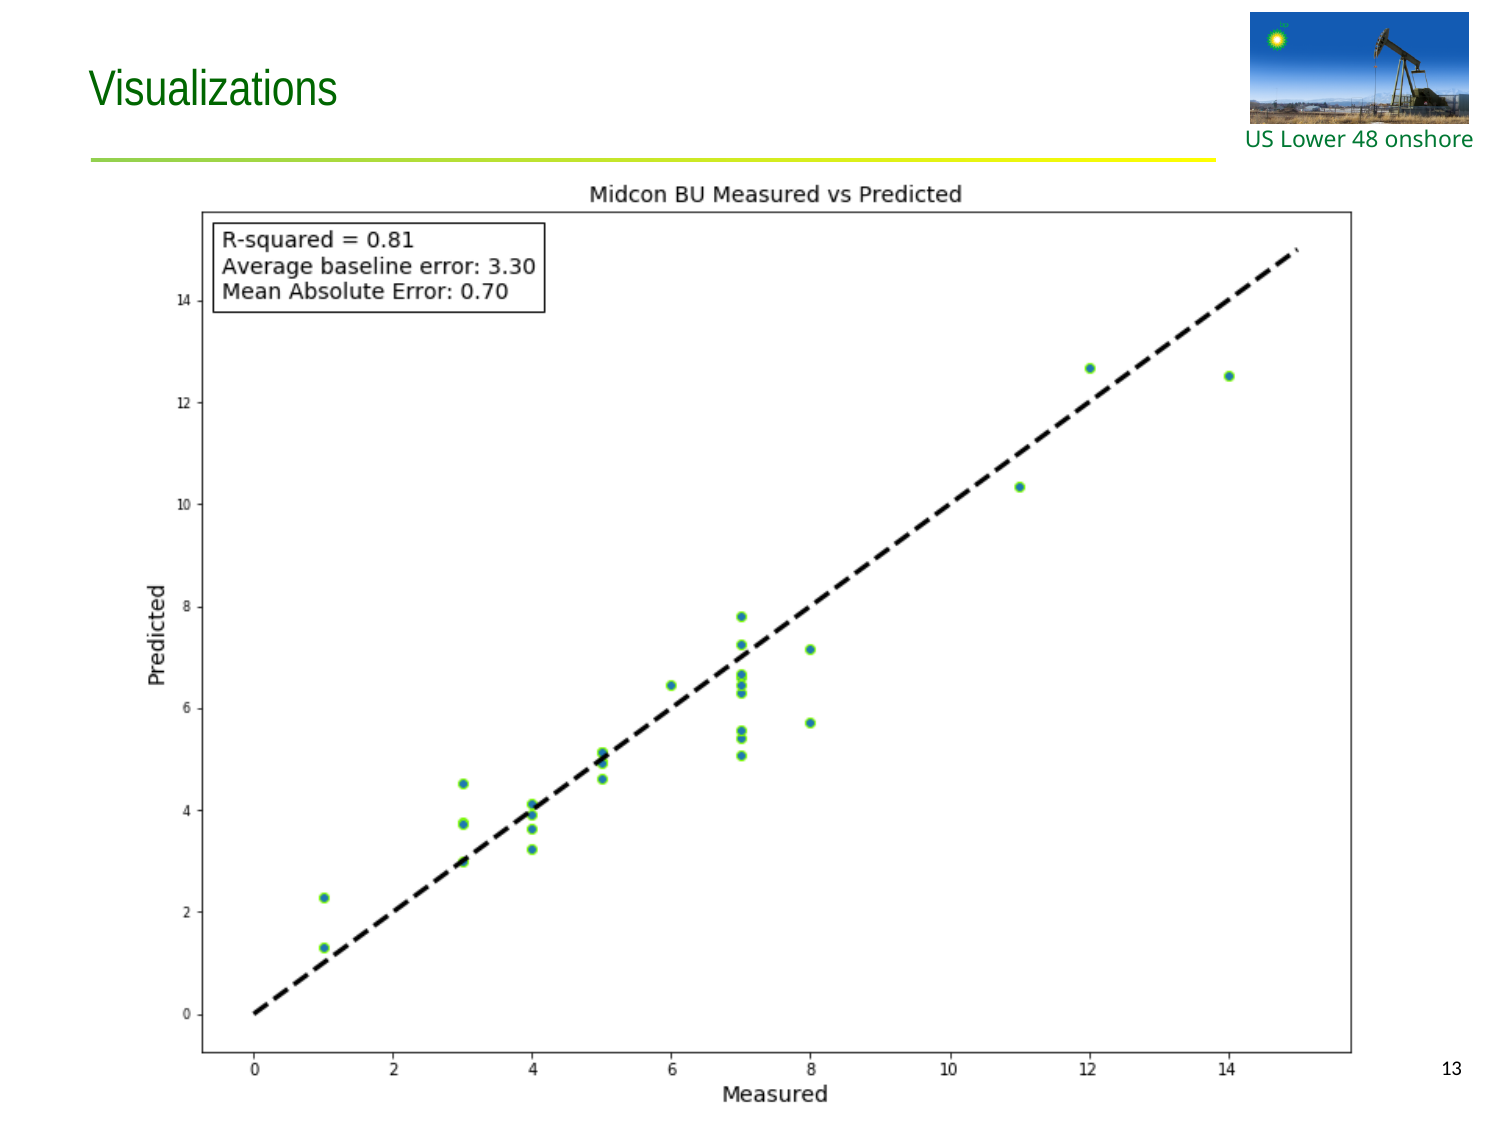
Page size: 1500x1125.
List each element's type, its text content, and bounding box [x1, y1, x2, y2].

title Visualizations [0, 12, 1275, 166]
slide_number <number> [1420, 1046, 1478, 1125]
picture [1275, 12, 1469, 124]
picture [130, 168, 1371, 1124]
